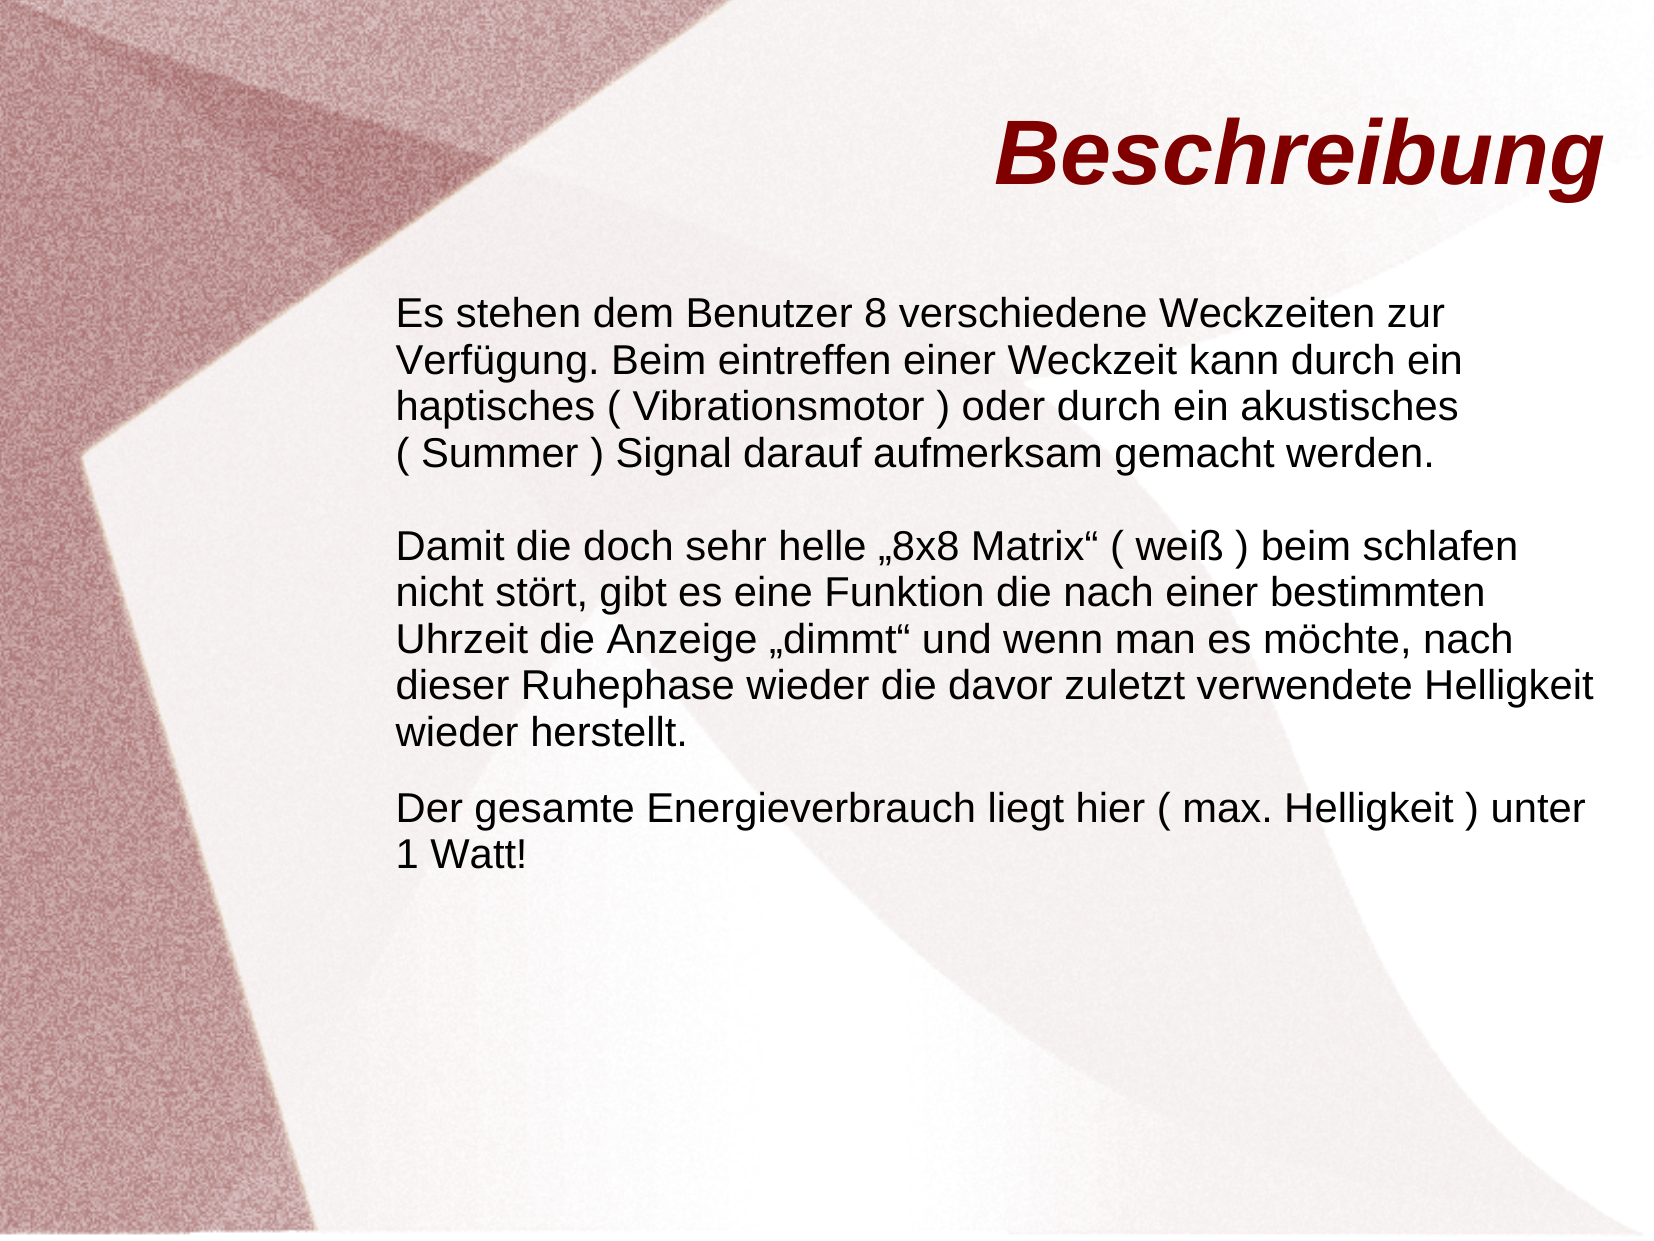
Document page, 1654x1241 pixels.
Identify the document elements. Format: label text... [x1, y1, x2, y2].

list Es stehen dem Benutzer 8 verschiedene Weckzeiten zur Verfügung. Beim eintreffen einer Weckzeit kann durch ein haptisches ( Vibrationsmotor ) oder durch ein akustisches ( Summer ) Signal darauf aufmerksam gemacht werden. Damit die doch sehr helle „8x8 Matrix“ ( weiß ) beim schlafen nicht stört, gibt es eine Funktion die nach einer bestimmten Uhrzeit die Anzeige „dimmt“ und wenn man es möchte, nach dieser Ruhephase wieder die davor zuletzt verwendete Helligkeit wieder herstellt. Der gesamte Energieverbrauch liegt hier ( max. Helligkeit ) unter 1 Watt! [324, 290, 1601, 916]
picture [0, 0, 1654, 1241]
title Beschreibung [596, 49, 1607, 257]
